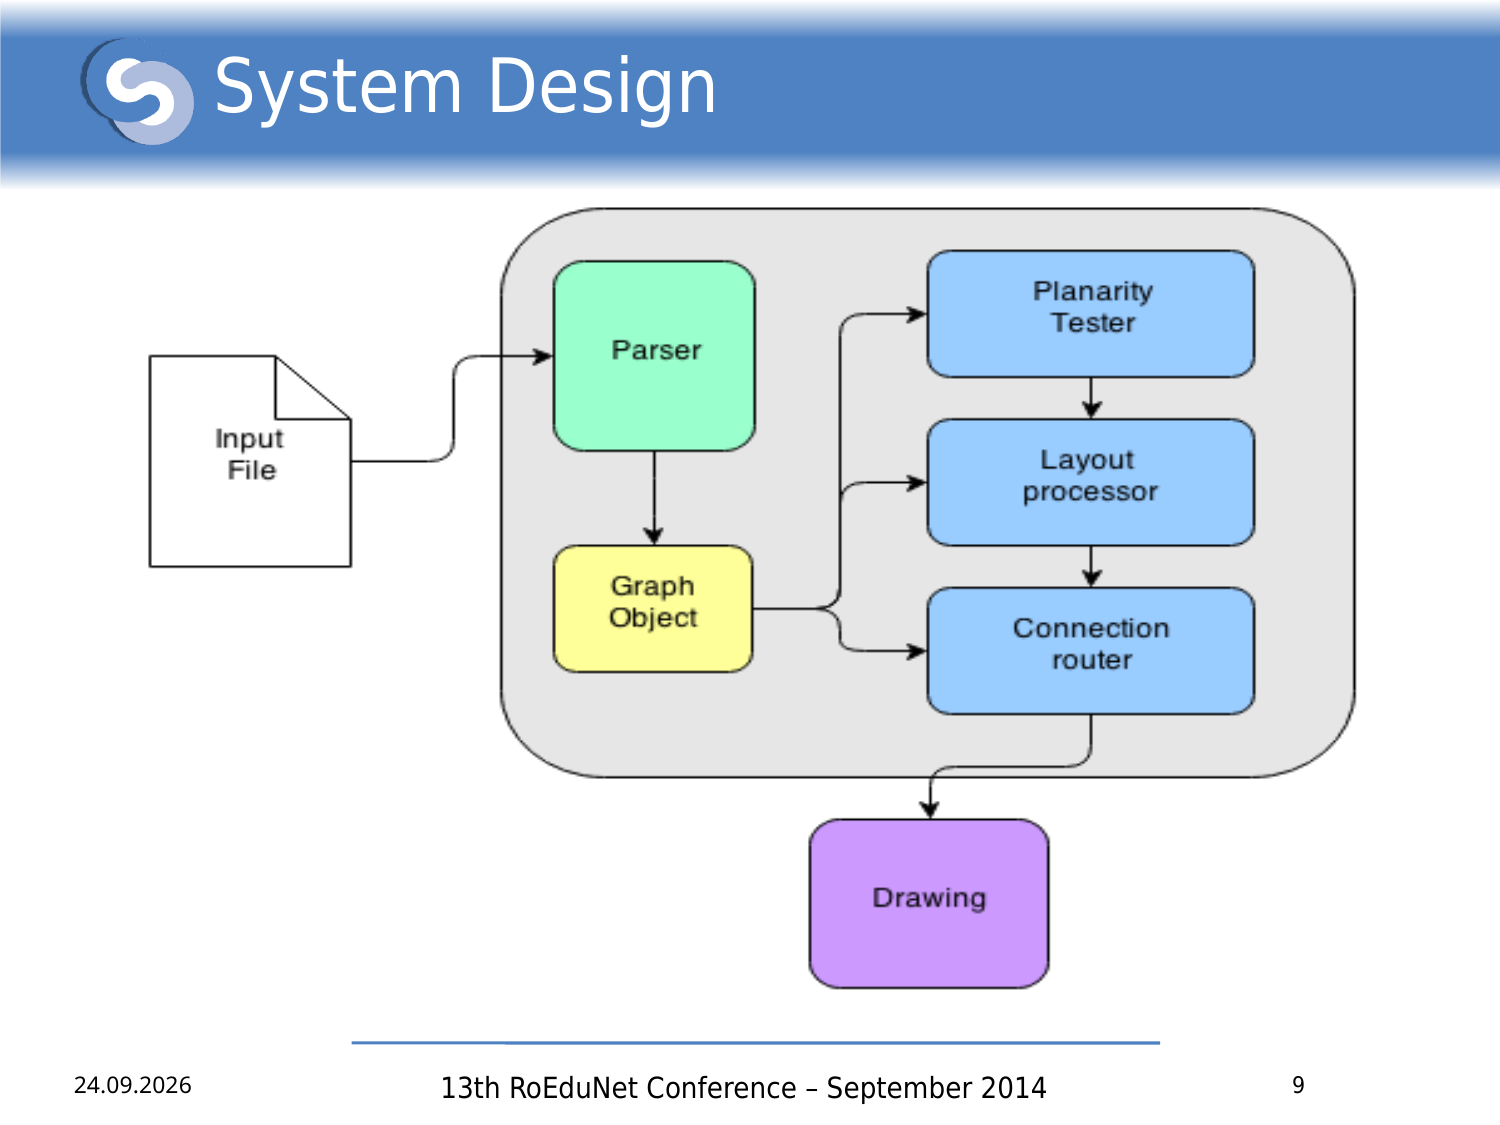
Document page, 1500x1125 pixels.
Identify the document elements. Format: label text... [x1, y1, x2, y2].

text_box <number> [1277, 1061, 1426, 1108]
title System Design [199, 11, 1425, 155]
picture [147, 206, 1359, 998]
text_box 13th RoEduNet Conference – September 2014 [421, 1061, 1067, 1108]
picture [0, 0, 1500, 189]
text_box 12.09.2014 [59, 1062, 245, 1109]
